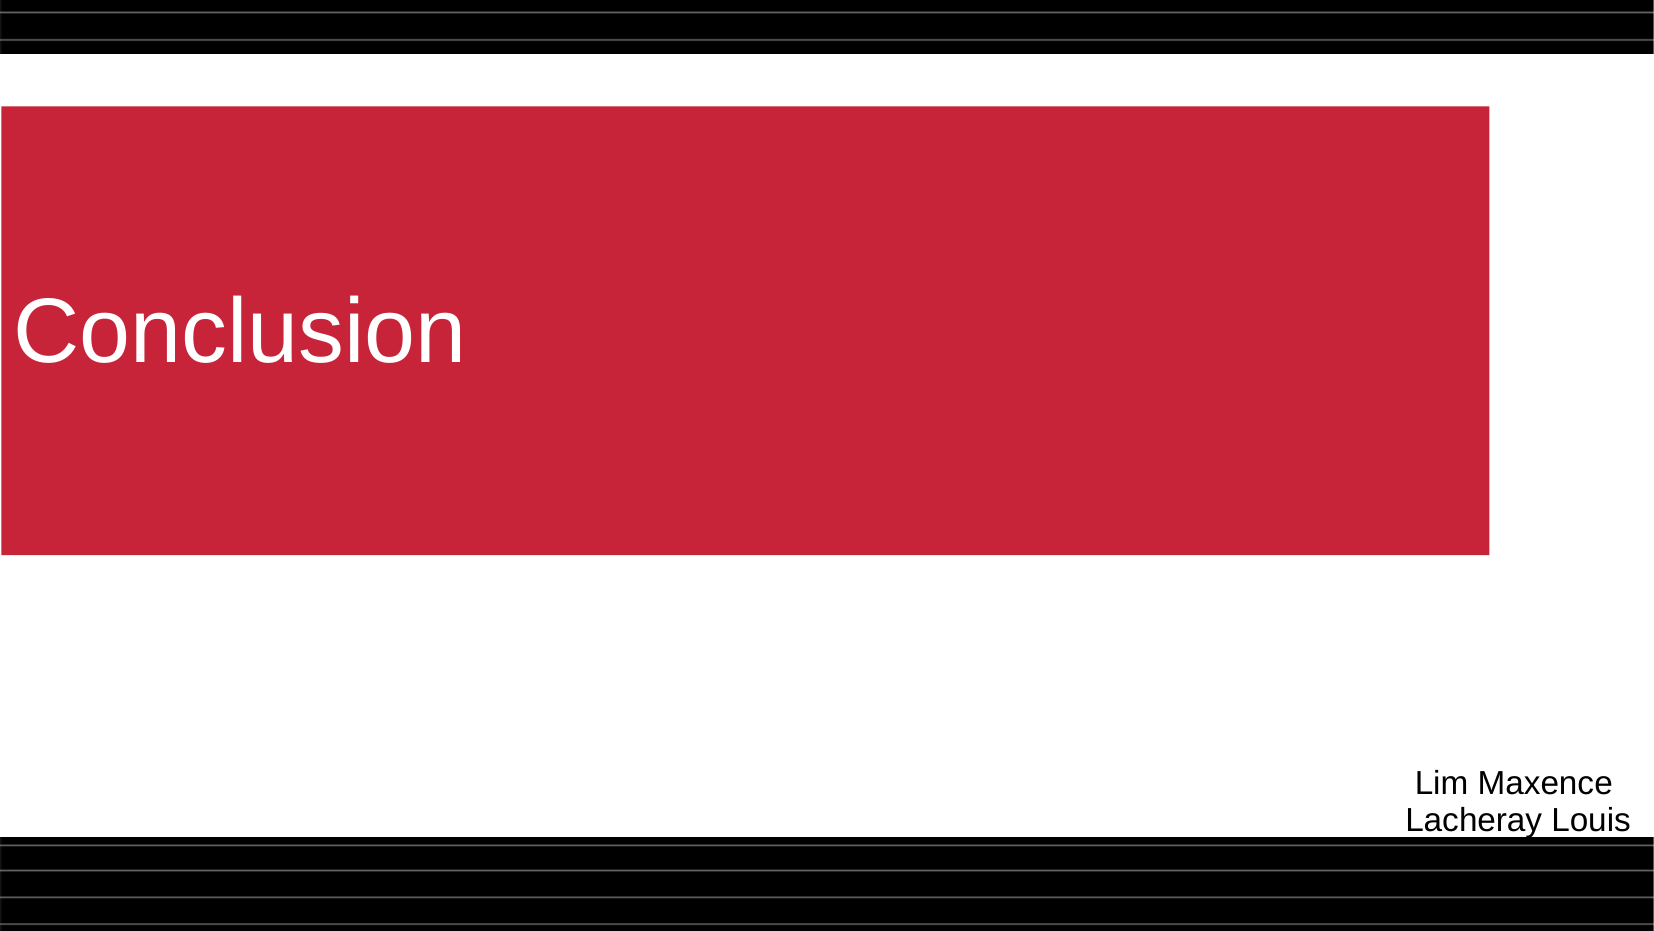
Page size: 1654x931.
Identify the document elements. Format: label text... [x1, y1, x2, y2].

title Conclusion [1, 106, 1490, 556]
subtitle Lim Maxence Lacheray Louis [1405, 764, 1654, 839]
picture [0, 0, 1654, 54]
picture [0, 837, 1654, 931]
